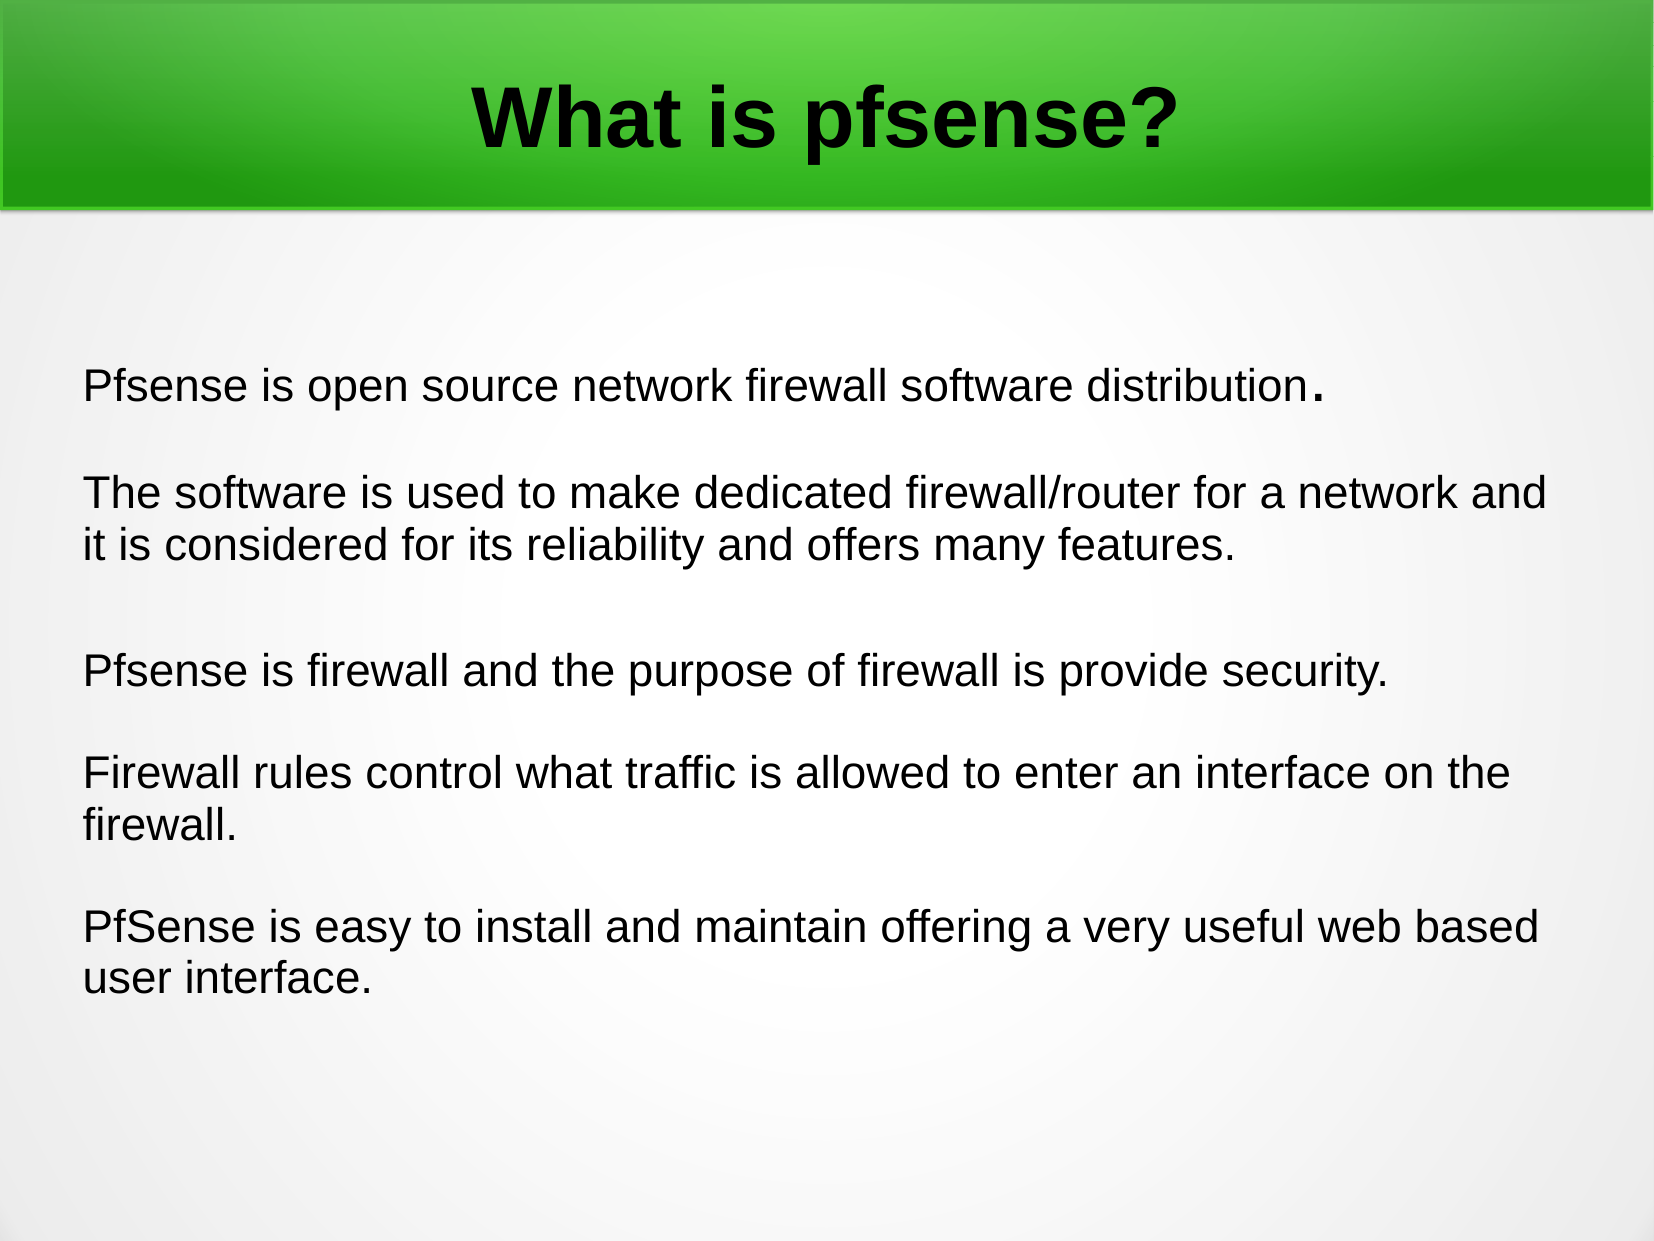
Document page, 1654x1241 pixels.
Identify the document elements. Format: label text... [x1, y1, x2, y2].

subtitle Pfsense is open source network firewall software distribution. The software is used to make dedicated firewall/router for a network and it is considered for its reliability and offers many features. Pfsense is firewall and the purpose of firewall is provide security. Firewall rules control what traffic is allowed to enter an interface on the firewall. PfSense is easy to install and maintain offering a very useful web based user interface. [82, 290, 1571, 1055]
title What is pfsense? [82, 47, 1571, 189]
